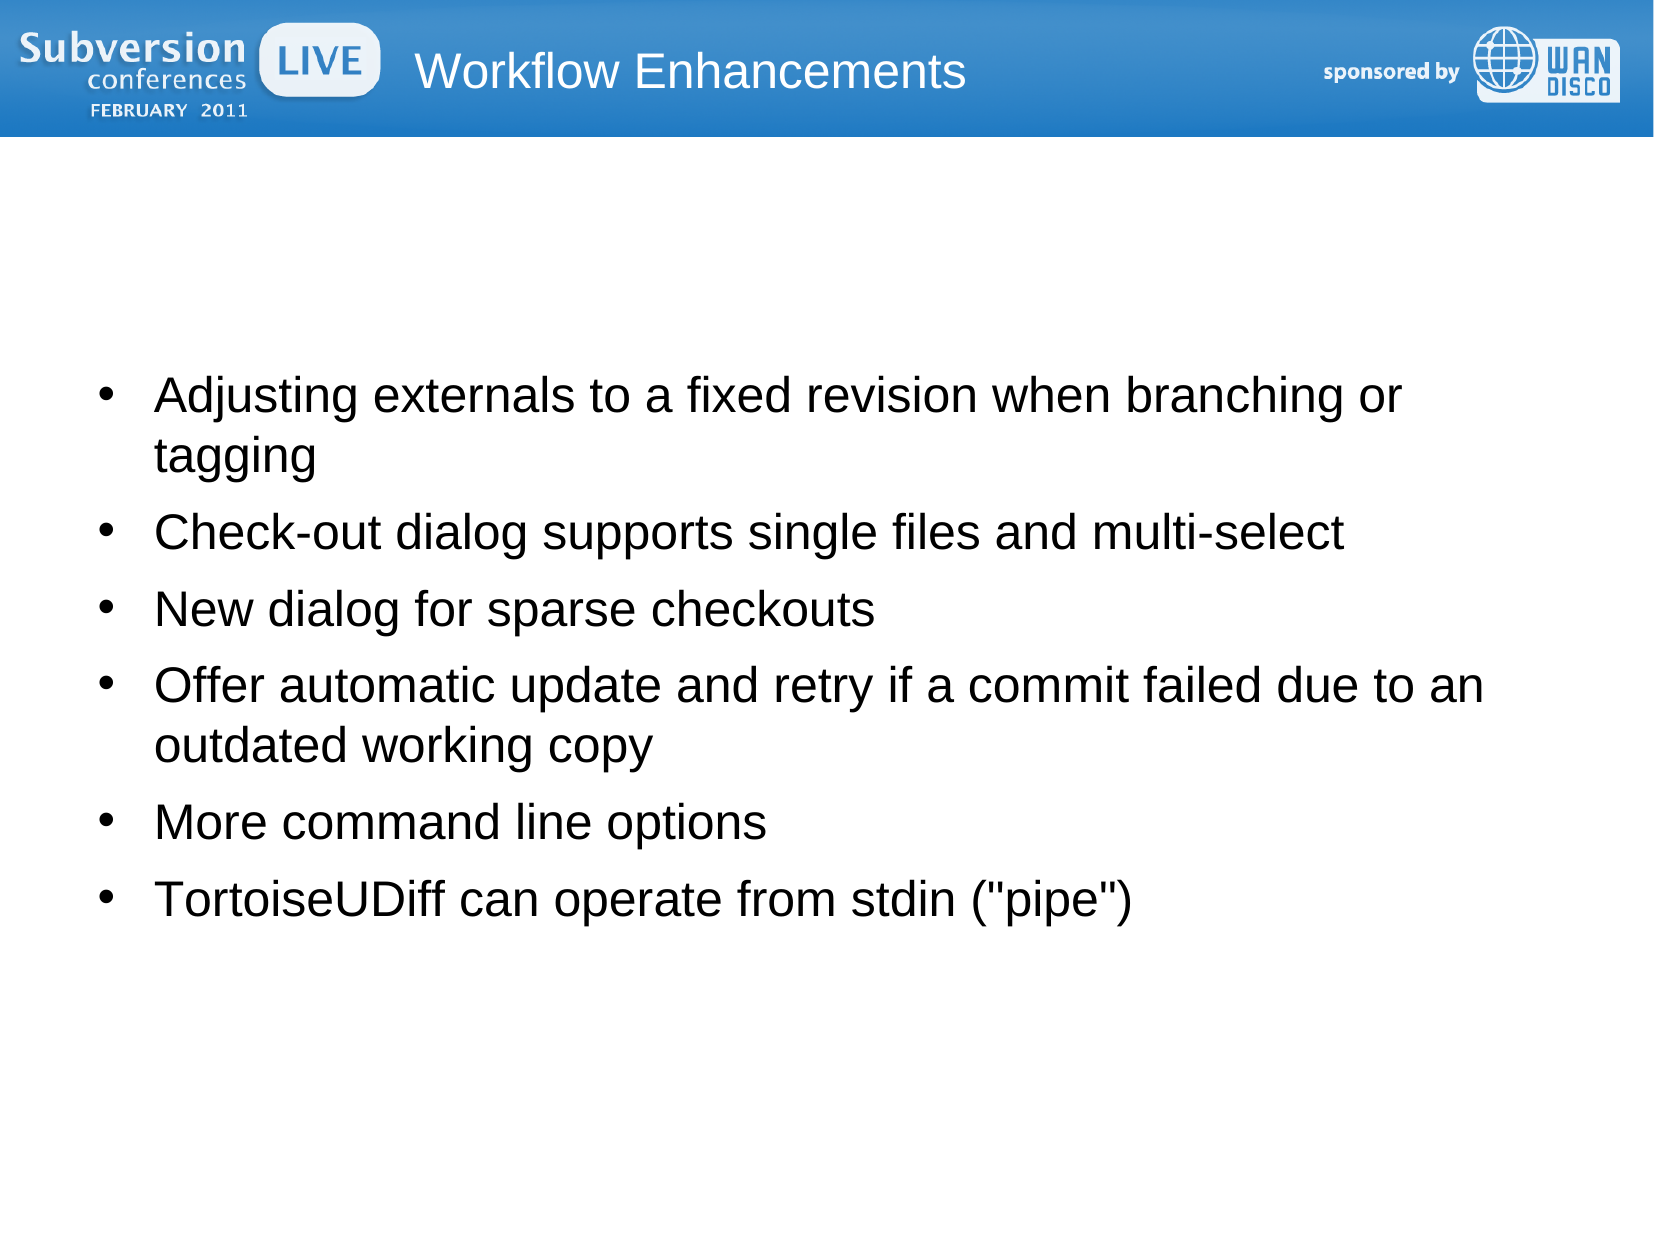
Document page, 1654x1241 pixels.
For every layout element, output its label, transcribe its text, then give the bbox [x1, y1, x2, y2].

picture [0, 0, 399, 137]
list Adjusting externals to a fixed revision when branching or tagging Check-out dialog supports single files and multi-select New dialog for sparse checkouts Offer automatic update and retry if a commit failed due to an outdated working copy More command line options TortoiseUDiff can operate from stdin ("pipe") [82, 355, 1595, 1123]
picture [1296, 0, 1654, 137]
title Workflow Enhancements [399, 0, 1296, 146]
